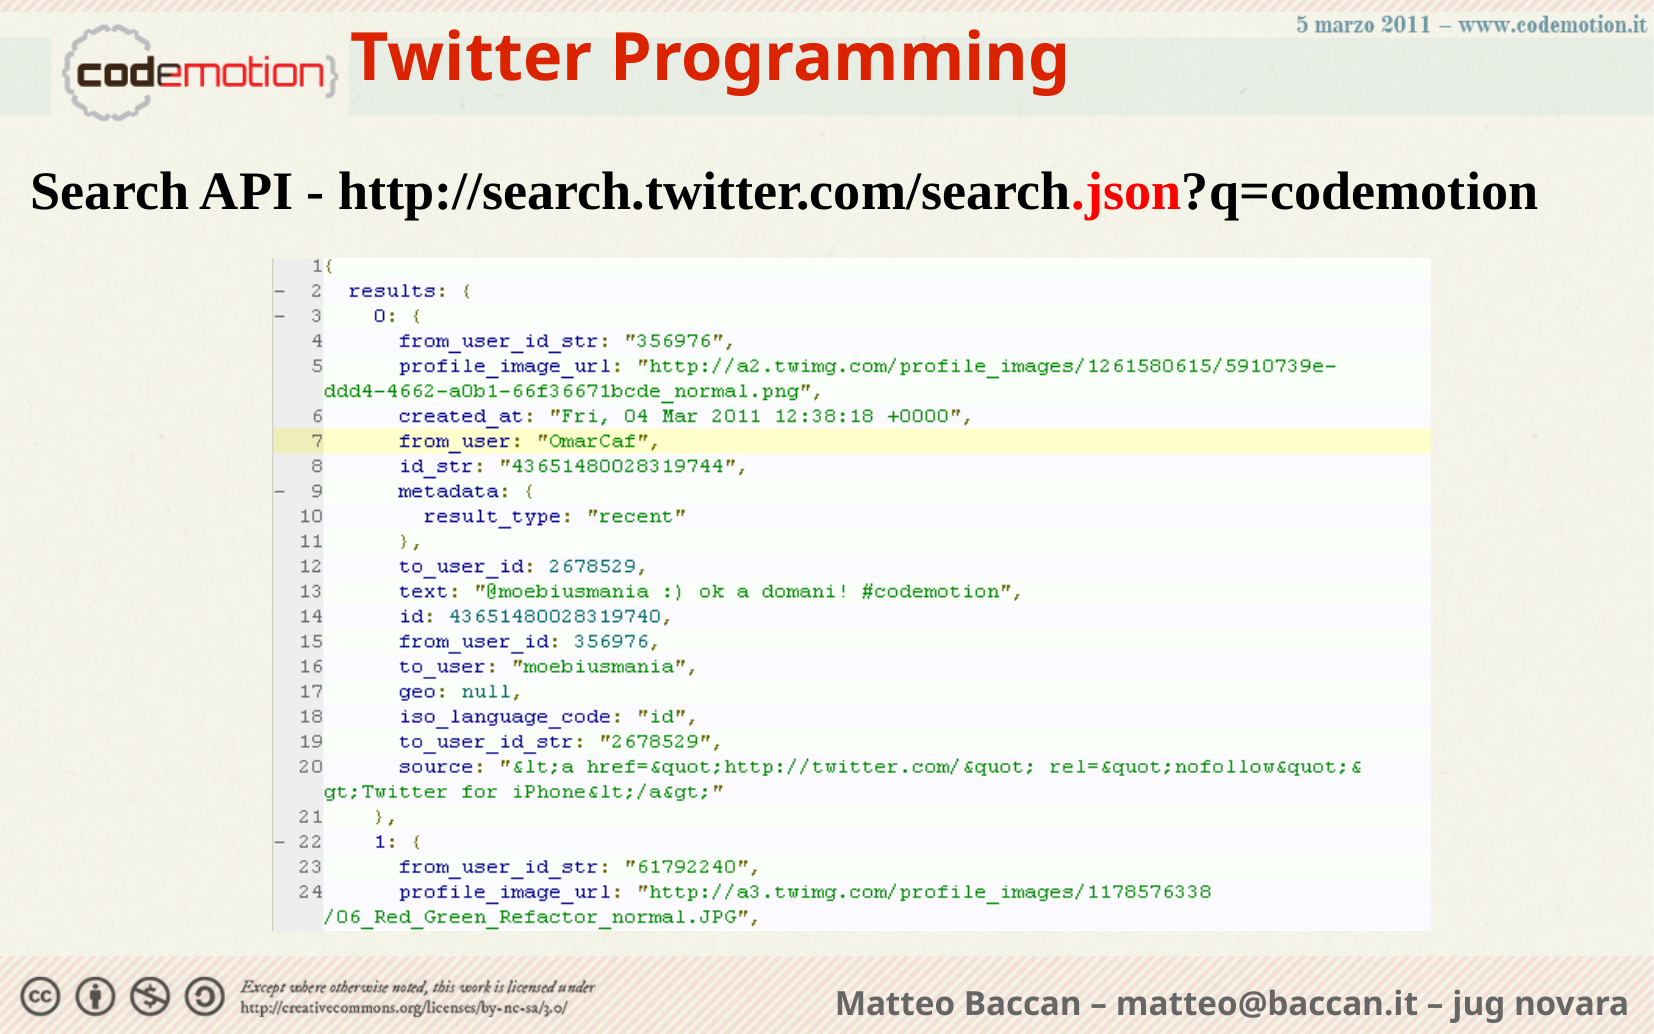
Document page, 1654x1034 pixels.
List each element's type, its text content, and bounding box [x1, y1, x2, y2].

picture [0, 0, 1654, 1034]
title Twitter Programming [350, 5, 1609, 103]
text_box Search API - http://search.twitter.com/search.json?q=codemotion [16, 154, 1609, 784]
